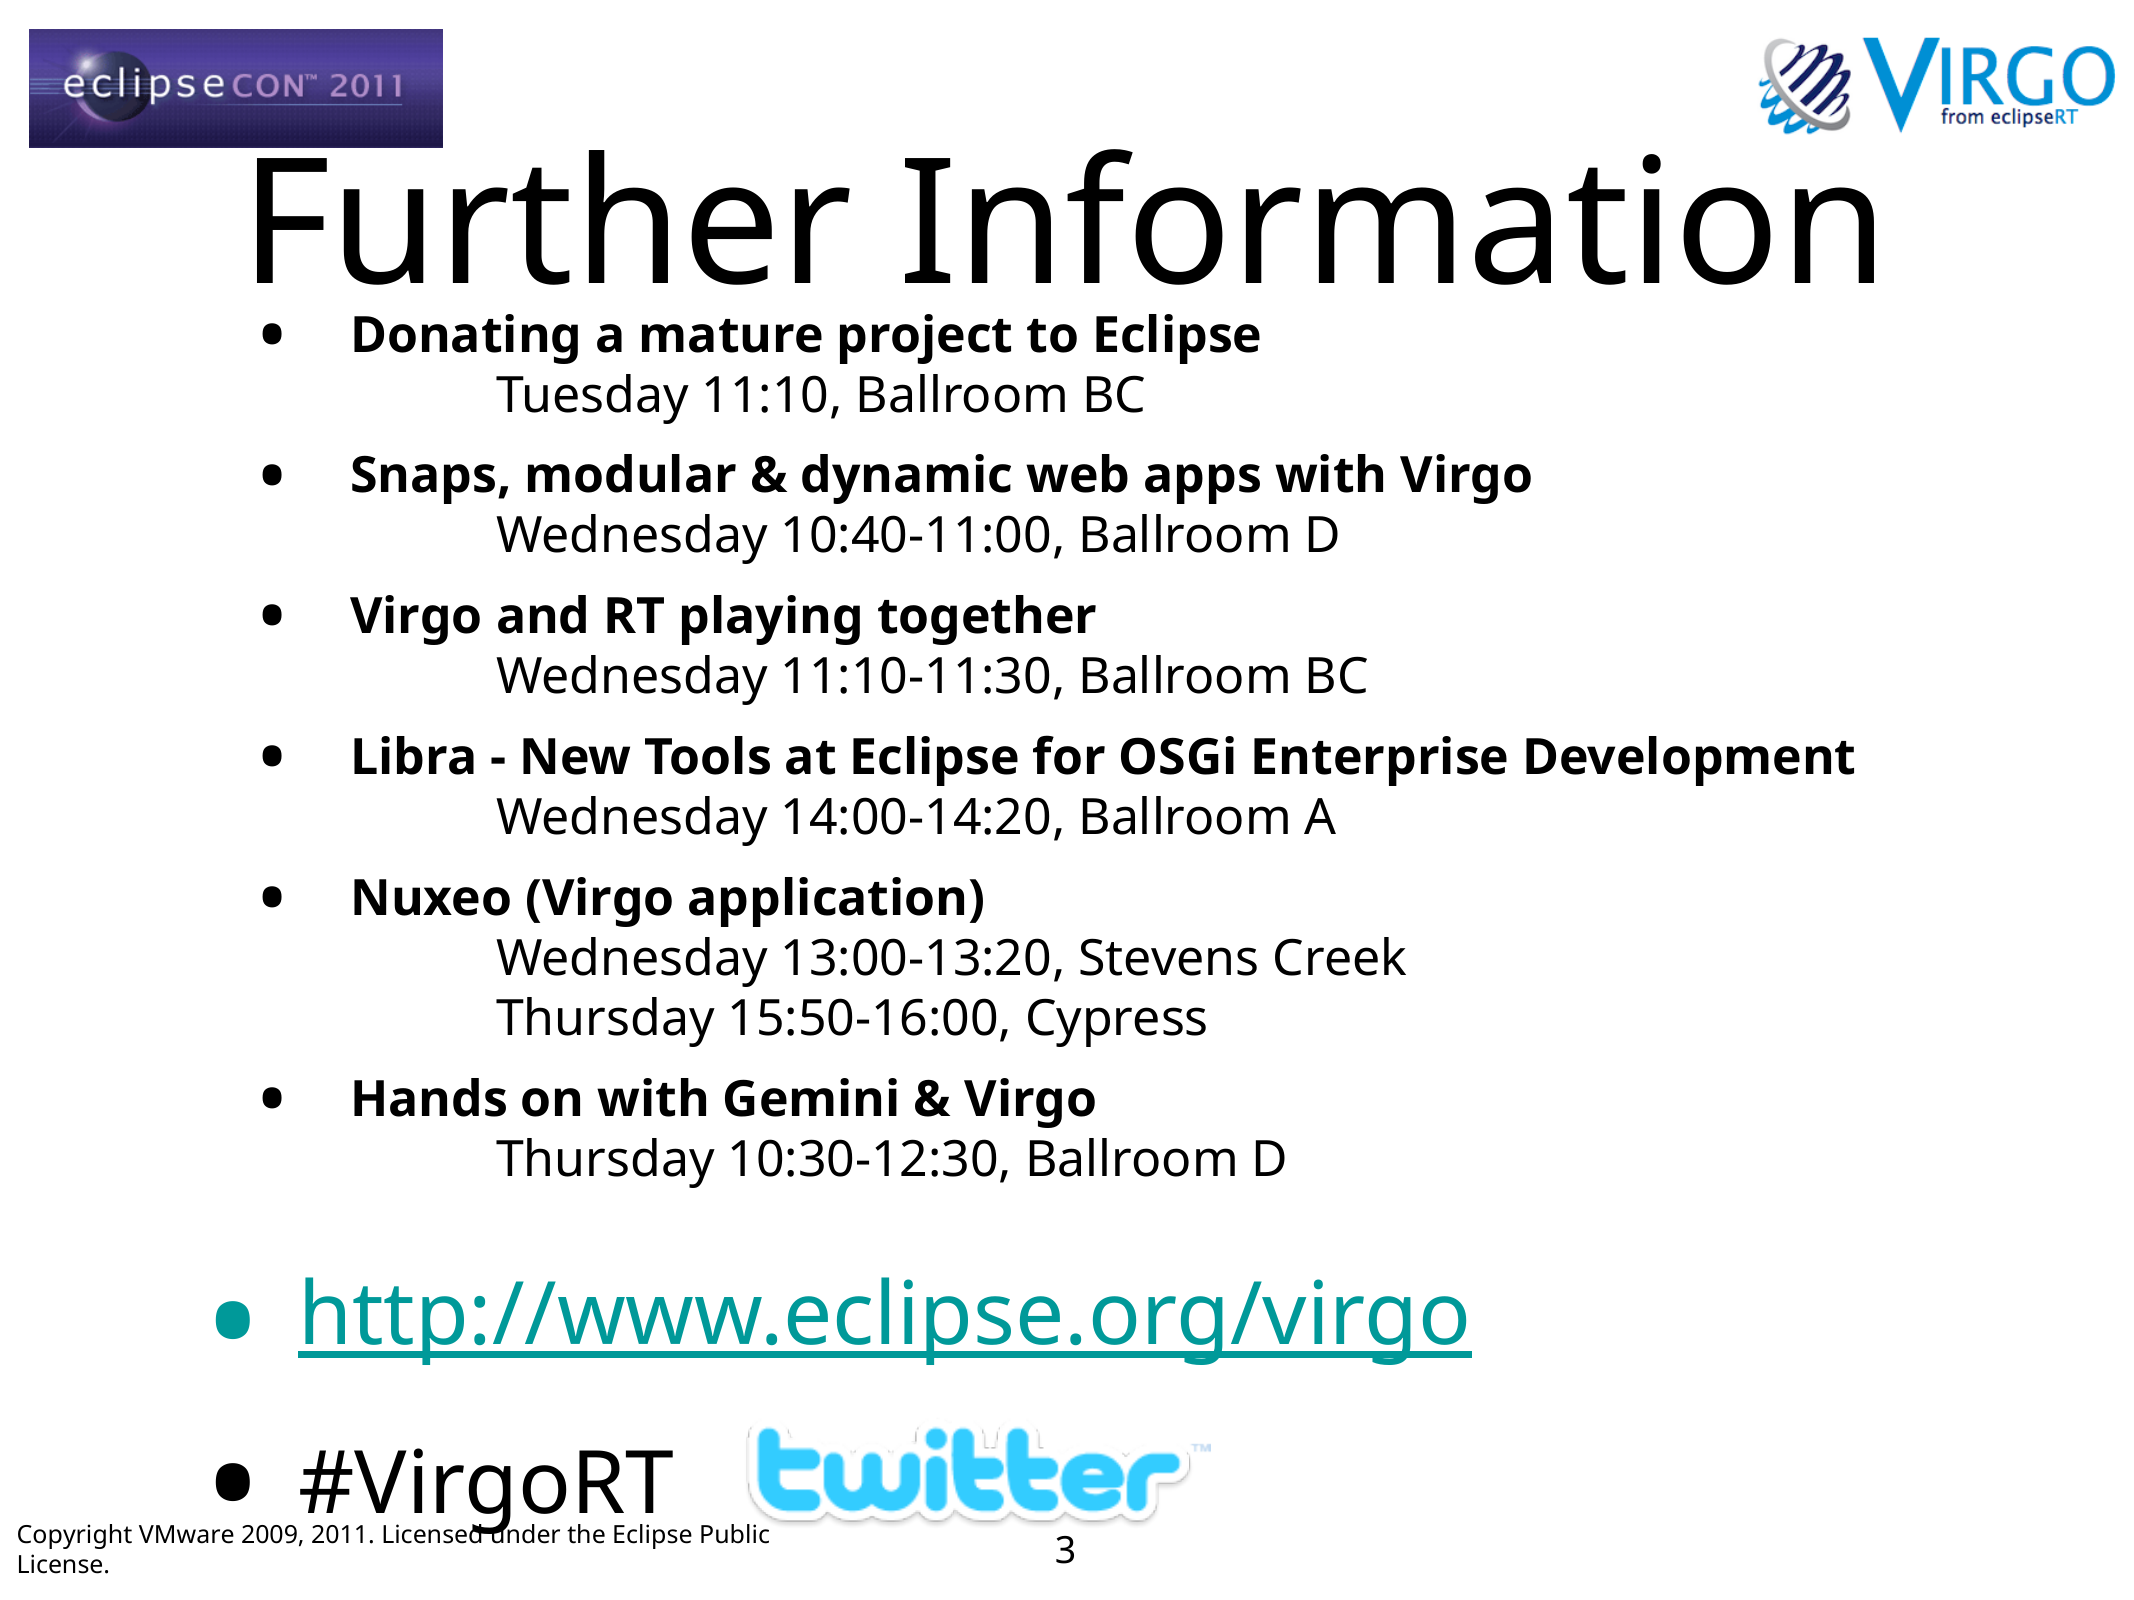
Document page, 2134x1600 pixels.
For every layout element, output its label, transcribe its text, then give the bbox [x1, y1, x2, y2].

picture [1924, 27, 2128, 148]
picture [743, 1417, 1211, 1532]
title Further Information [206, 13, 1924, 414]
picture [29, 29, 206, 148]
list Donating a mature project to Eclipse Tuesday 11:10, Ballroom BC Snaps, modular & dynamic web apps with Virgo Wednesday 10:40-11:00, Ballroom D Virgo and RT playing together Wednesday 11:10-11:30, Ballroom BC Libra - New Tools at Eclipse for OSGi Enterprise Development Wednesday 14:00-14:20, Ballroom A Nuxeo (Virgo application) Wednesday 13:00-13:20, Stevens Creek Thursday 15:50-16:00, Cypress Hands on with Gemini & Virgo Thursday 10:30-12:30, Ballroom D http://www.eclipse.org/virgo #VirgoRT [196, 297, 2038, 1536]
